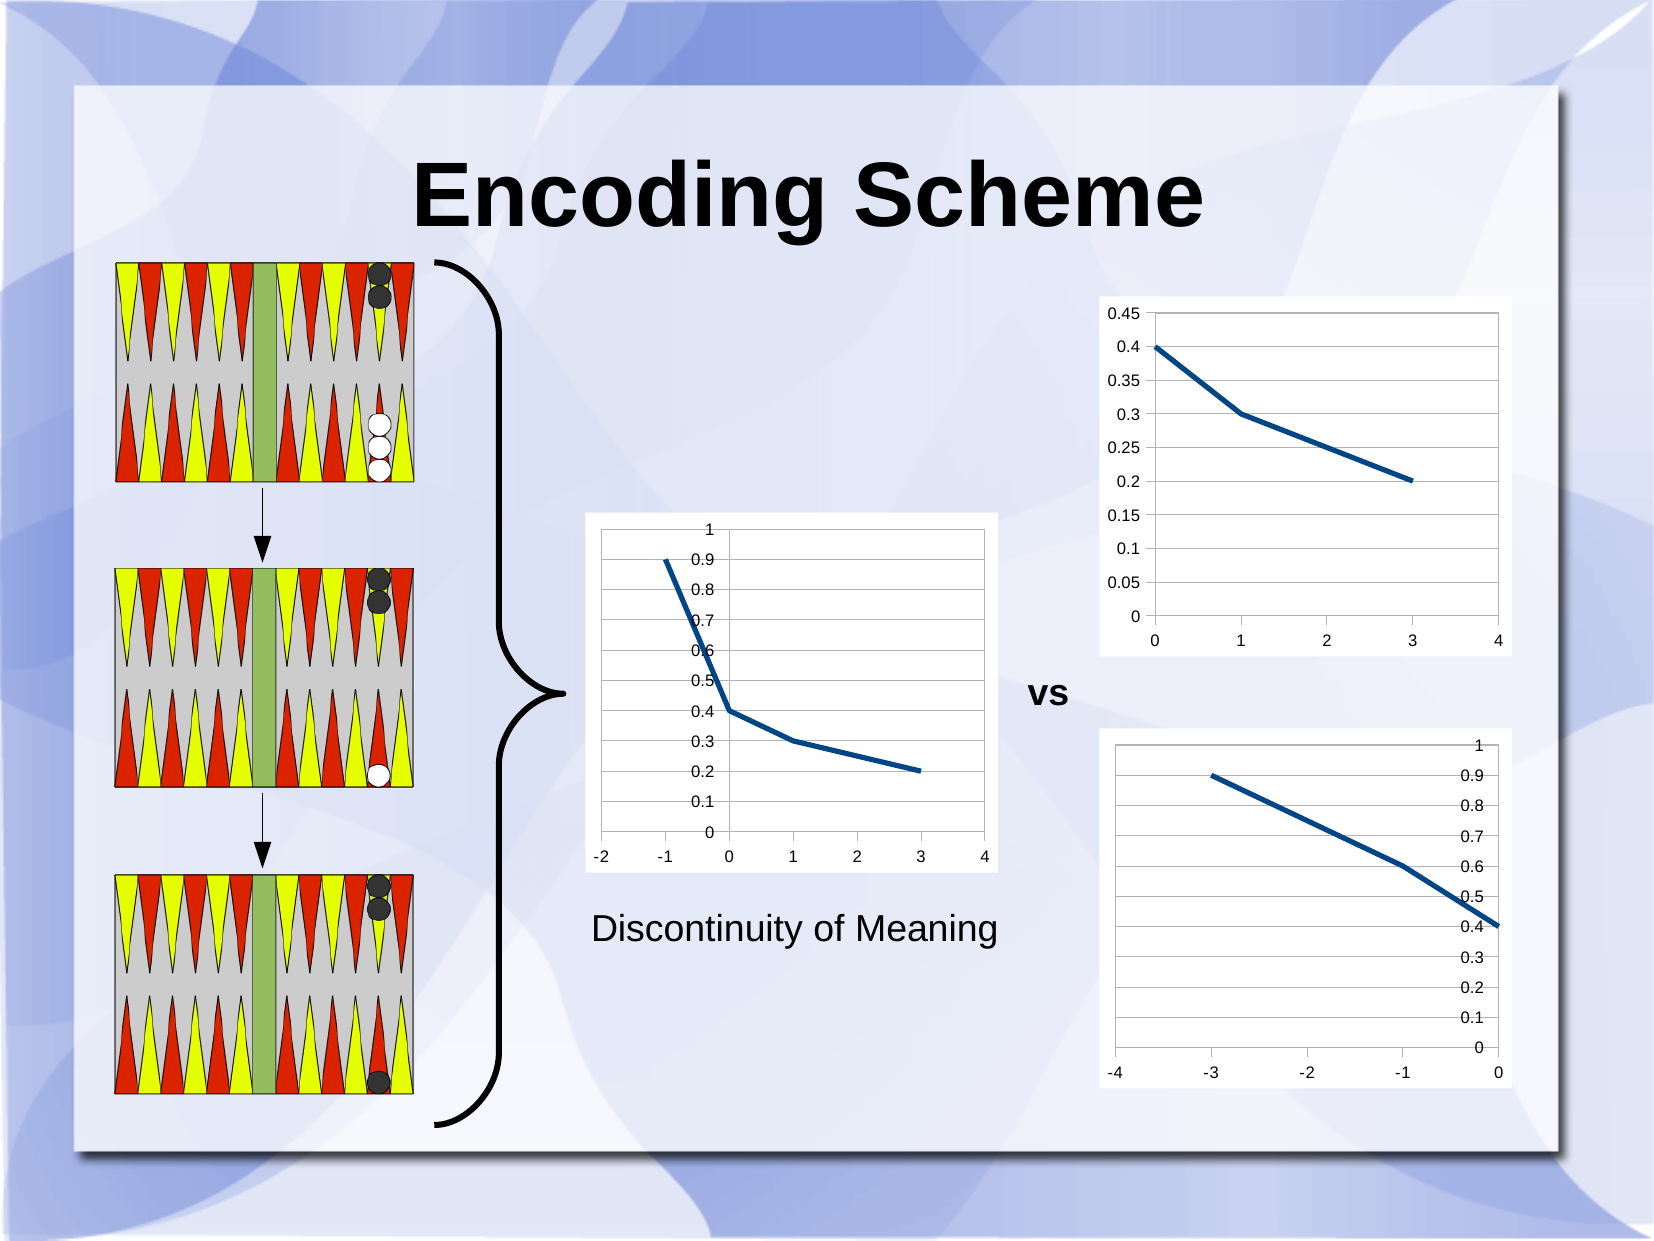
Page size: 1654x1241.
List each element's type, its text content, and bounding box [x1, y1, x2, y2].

text_box Discontinuity of Meaning [576, 900, 1013, 957]
chart [585, 512, 998, 873]
chart [1099, 296, 1512, 657]
picture [0, 0, 1654, 1241]
text_box vs [1012, 663, 1084, 721]
chart [1099, 728, 1512, 1089]
title Encoding Scheme [82, 98, 1536, 291]
